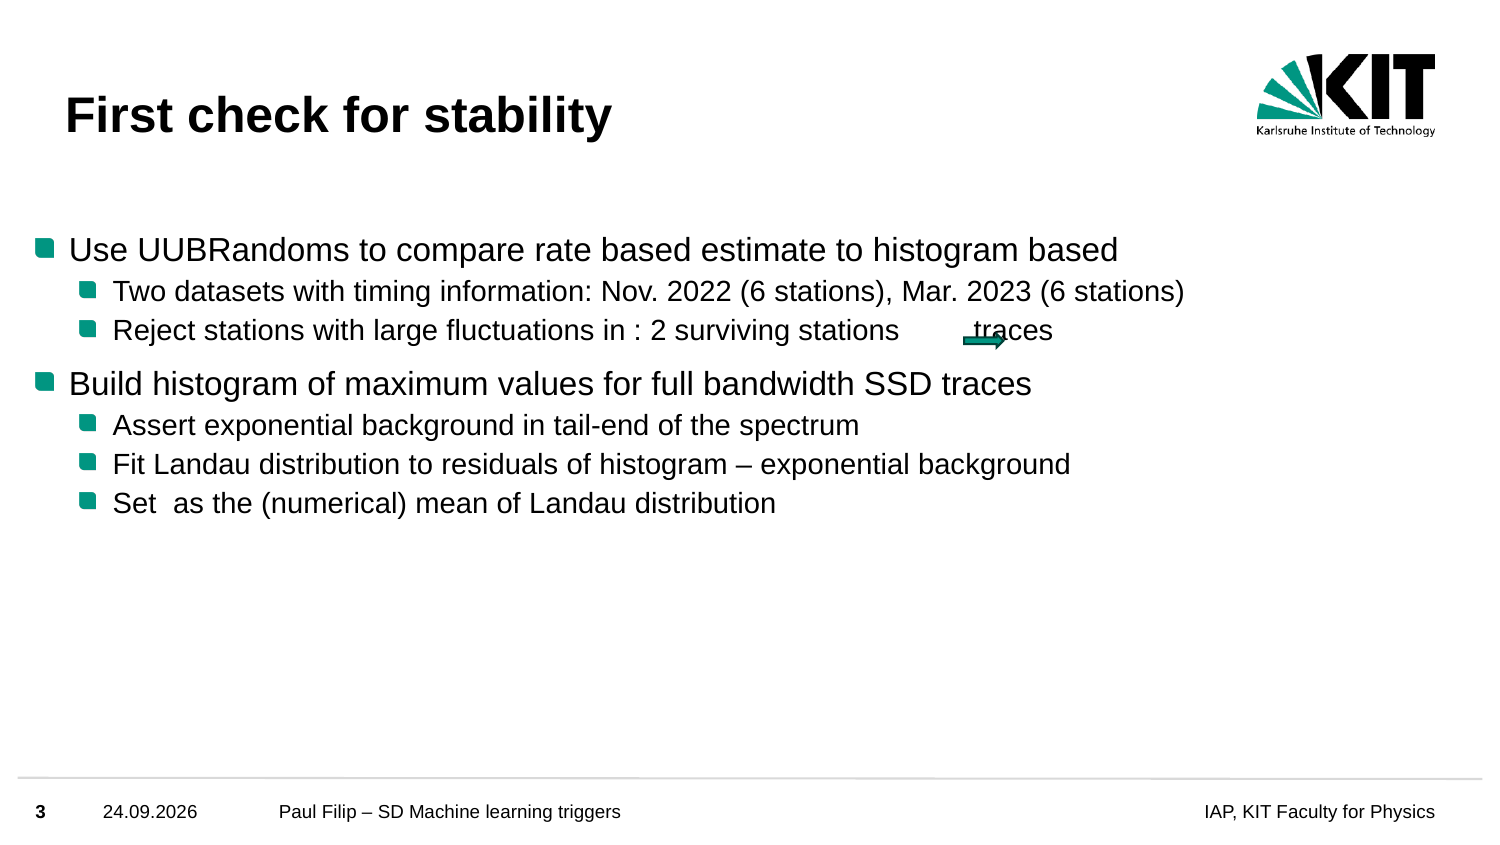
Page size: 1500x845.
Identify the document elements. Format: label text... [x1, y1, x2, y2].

list Use UUBRandoms to compare rate based estimate to histogram based Two datasets with timing information: Nov. 2022 (6 stations), Mar. 2023 (6 stations) Reject stations with large fluctuations in : 2 surviving stations traces Build histogram of maximum values for full bandwidth SSD traces Assert exponential background in tail-end of the spectrum Fit Landau distribution to residuals of histogram – exponential background Set as the (numerical) mean of Landau distribution [35, 233, 1430, 777]
slide_number 03.02.2024 [102, 778, 272, 844]
slide_number <number> [35, 778, 89, 844]
title First check for stability [64, 48, 1192, 144]
picture [1257, 54, 1435, 137]
